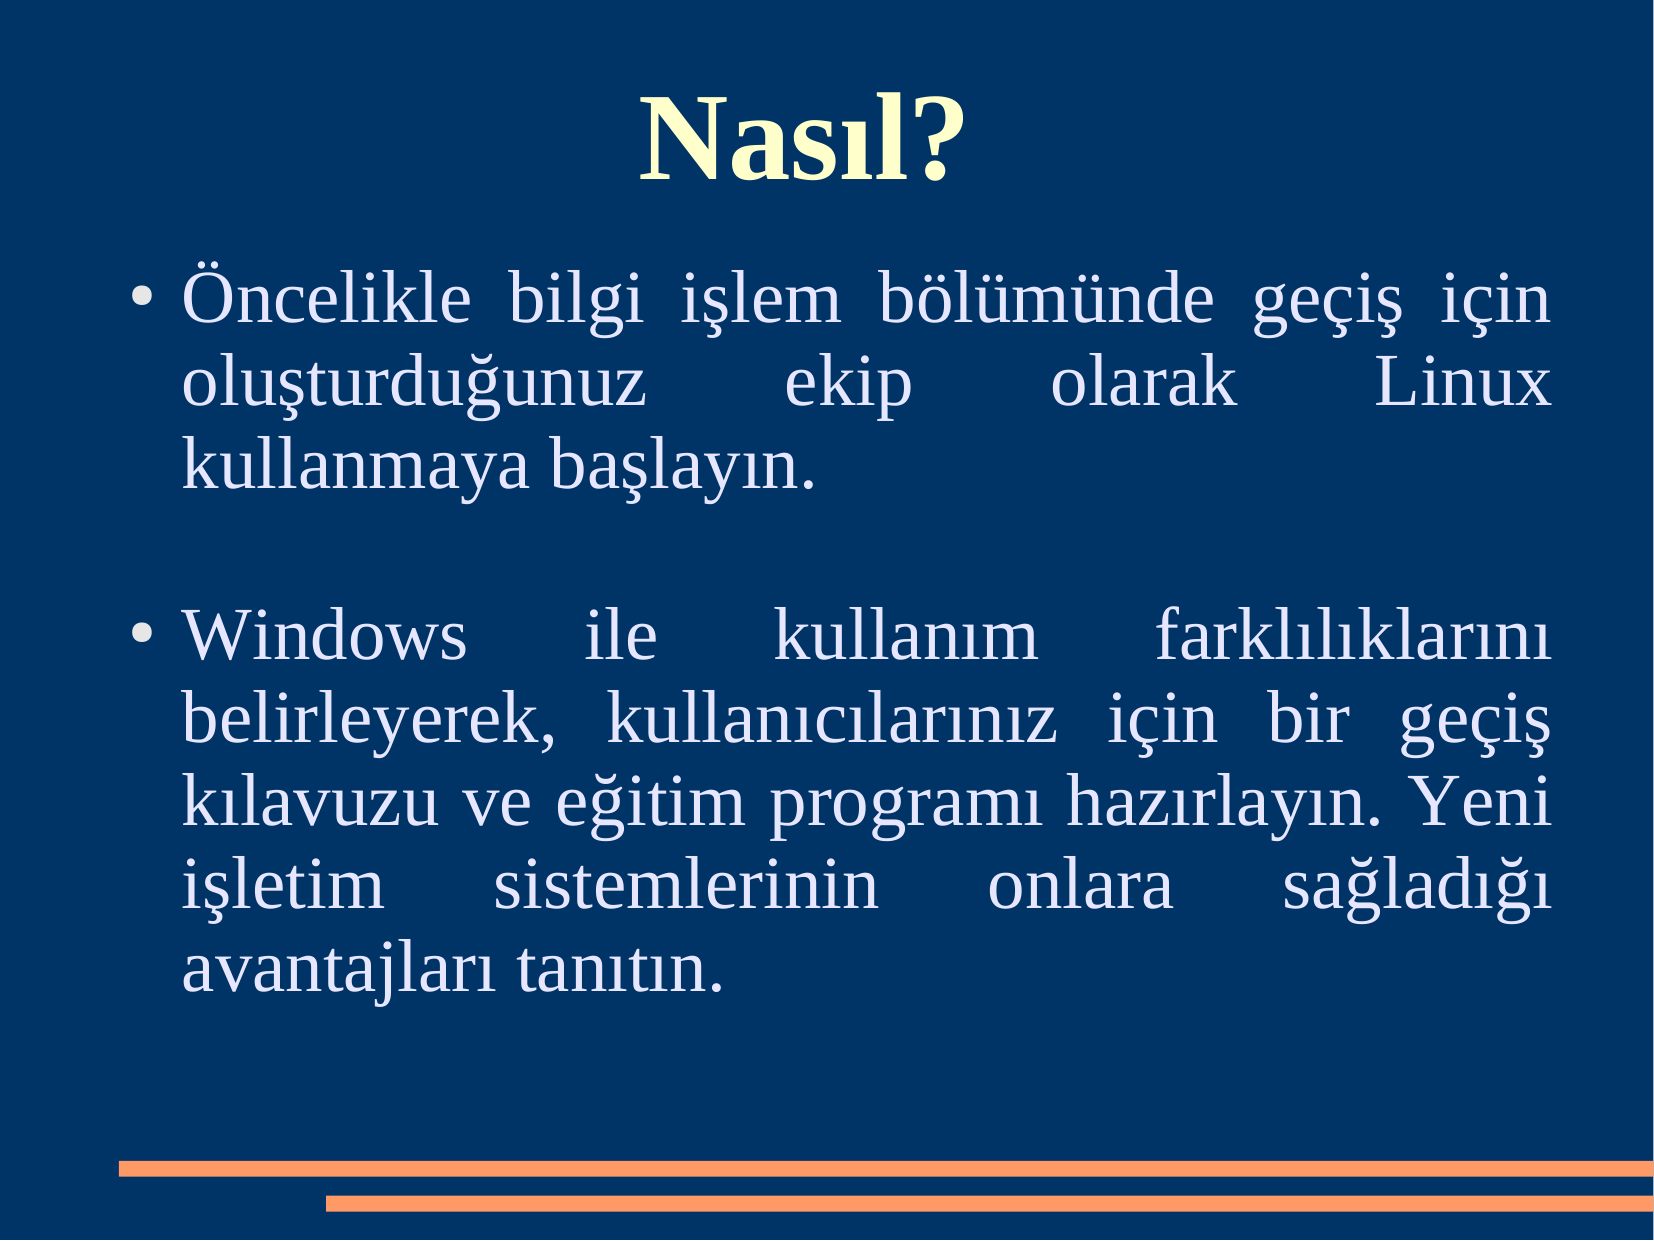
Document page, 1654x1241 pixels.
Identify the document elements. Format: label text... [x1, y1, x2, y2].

title Nasıl? [87, 58, 1522, 217]
list Öncelikle bilgi işlem bölümünde geçiş için oluşturduğunuz ekip olarak Linux kullanmaya başlayın. Windows ile kullanım farklılıklarını belirleyerek, kullanıcılarınız için bir geçiş kılavuzu ve eğitim programı hazırlayın. Yeni işletim sistemlerinin onlara sağladığı avantajları tanıtın. [111, 255, 1555, 1008]
